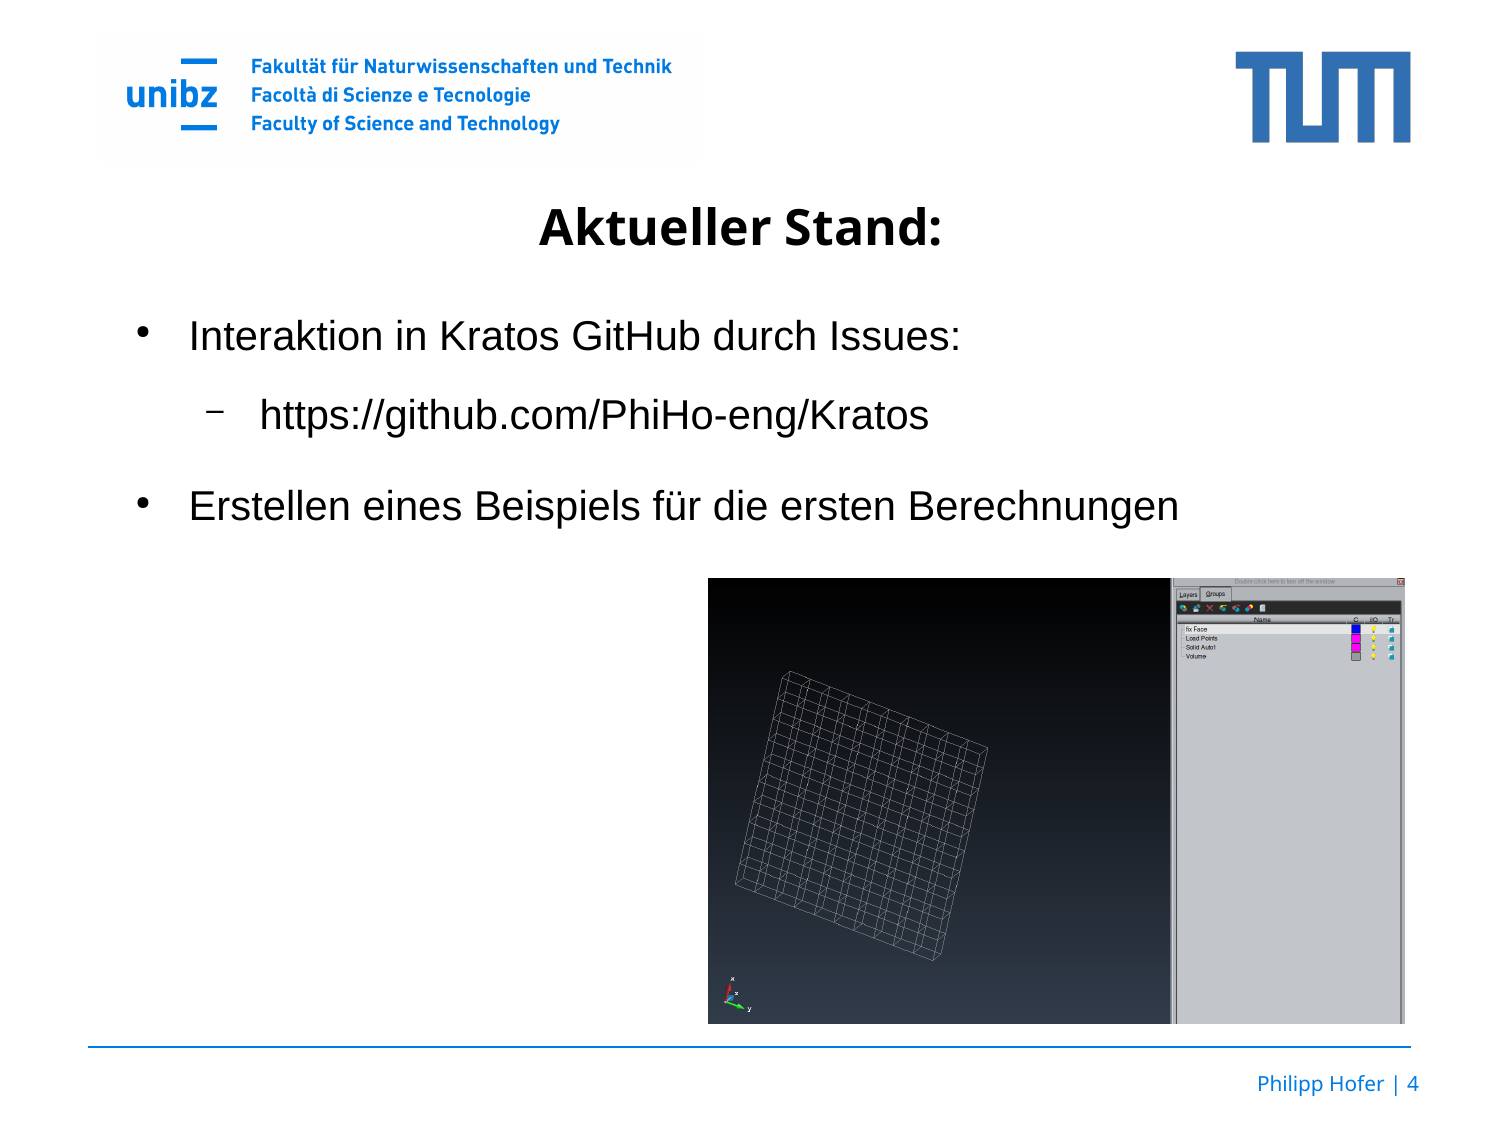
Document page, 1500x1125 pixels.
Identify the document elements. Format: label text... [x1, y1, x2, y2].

picture [97, 28, 703, 164]
text_box Interaktion in Kratos GitHub durch Issues: https://github.com/PhiHo-eng/Kratos Erstellen eines Beispiels für die ersten Berechnungen [103, 221, 1335, 957]
picture [1145, 0, 1500, 233]
text_box Aktueller Stand: [103, 137, 1397, 300]
picture [708, 578, 1405, 1025]
